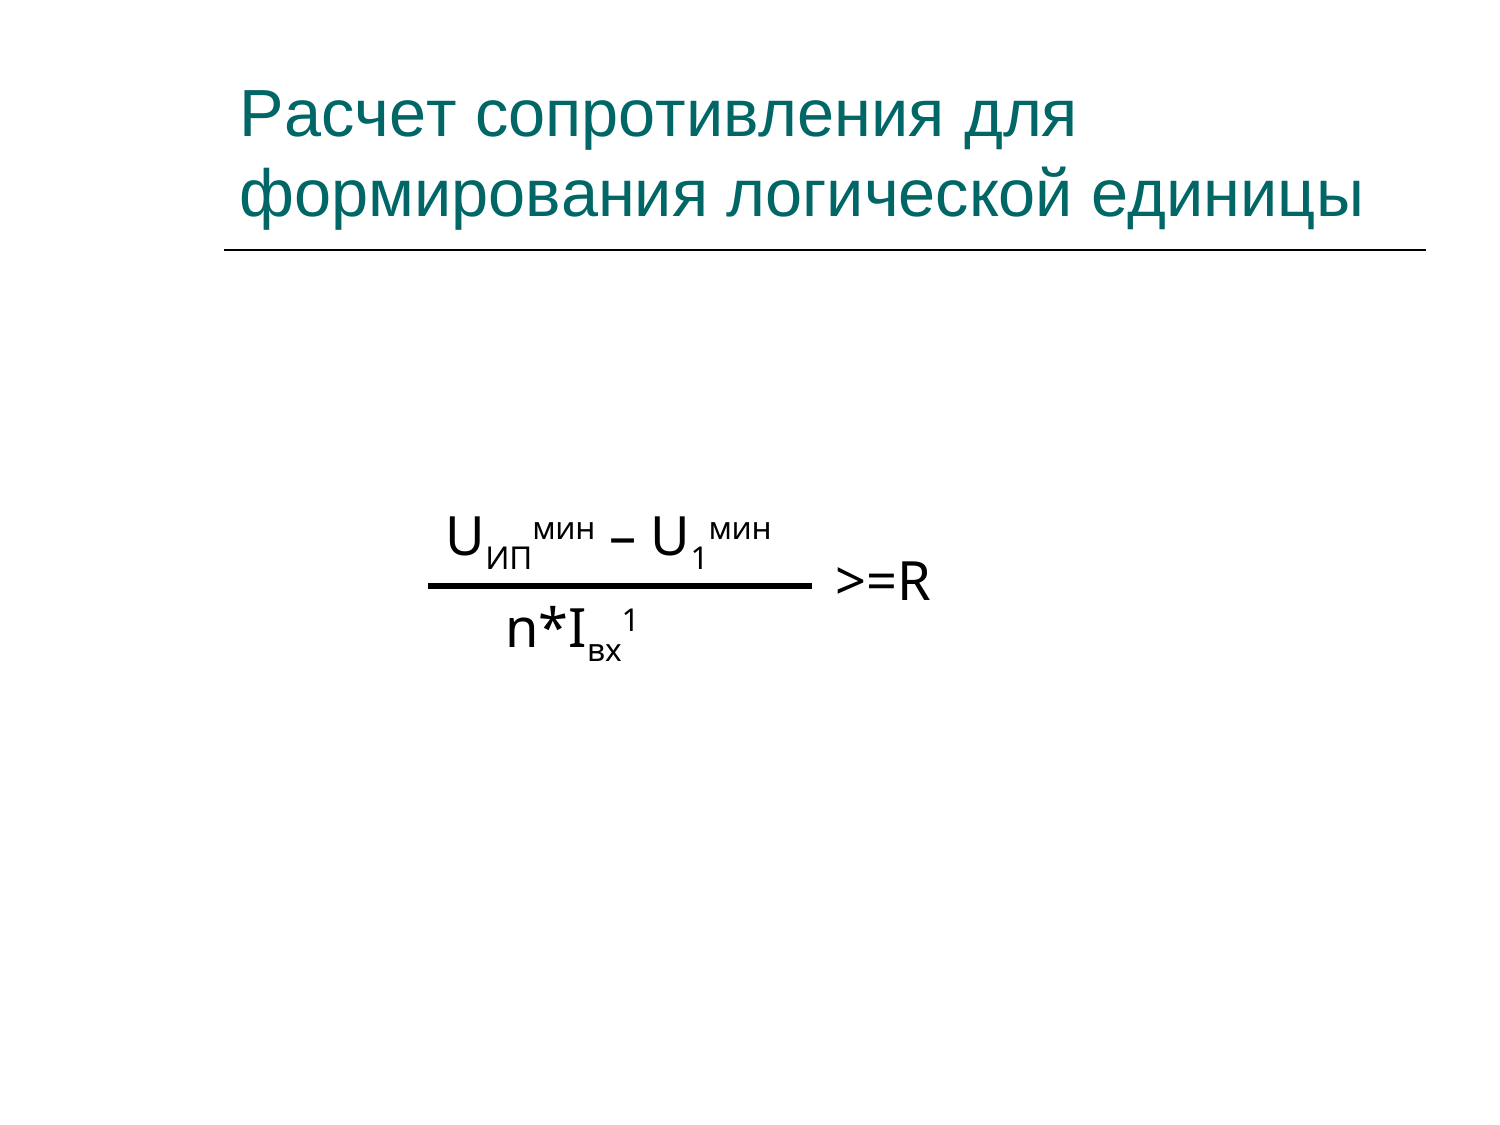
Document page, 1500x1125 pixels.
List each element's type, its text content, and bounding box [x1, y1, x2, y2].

text_box n*Iвх1 [490, 589, 704, 676]
text_box UИПмин – U1мин [430, 493, 869, 584]
title Расчет сопротивления для формирования логической единицы [224, 49, 1425, 237]
text_box >=R [820, 538, 1070, 620]
